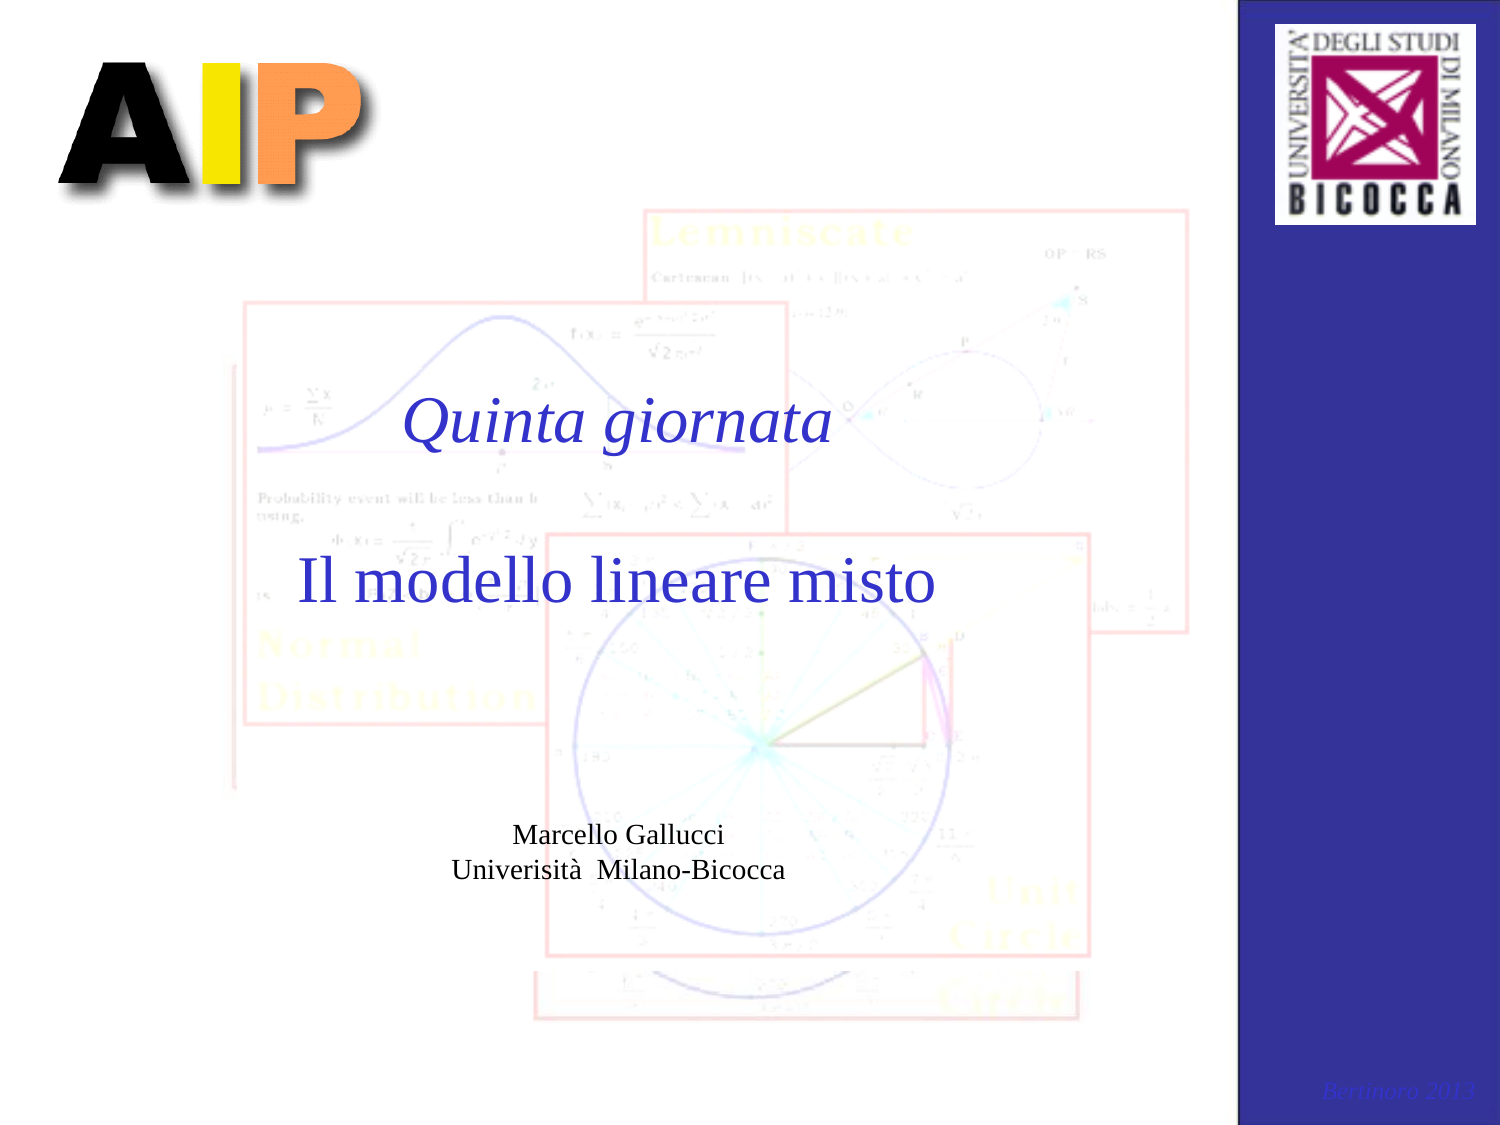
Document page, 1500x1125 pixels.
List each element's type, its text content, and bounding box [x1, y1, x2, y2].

text_box Bertinoro 2013 [600, 1066, 1491, 1113]
text_box Marcello Gallucci Univerisità Milano-Bicocca [0, 799, 1238, 900]
picture [0, 0, 1500, 1125]
title Quinta giornata Il modello lineare misto [18, 368, 1218, 624]
